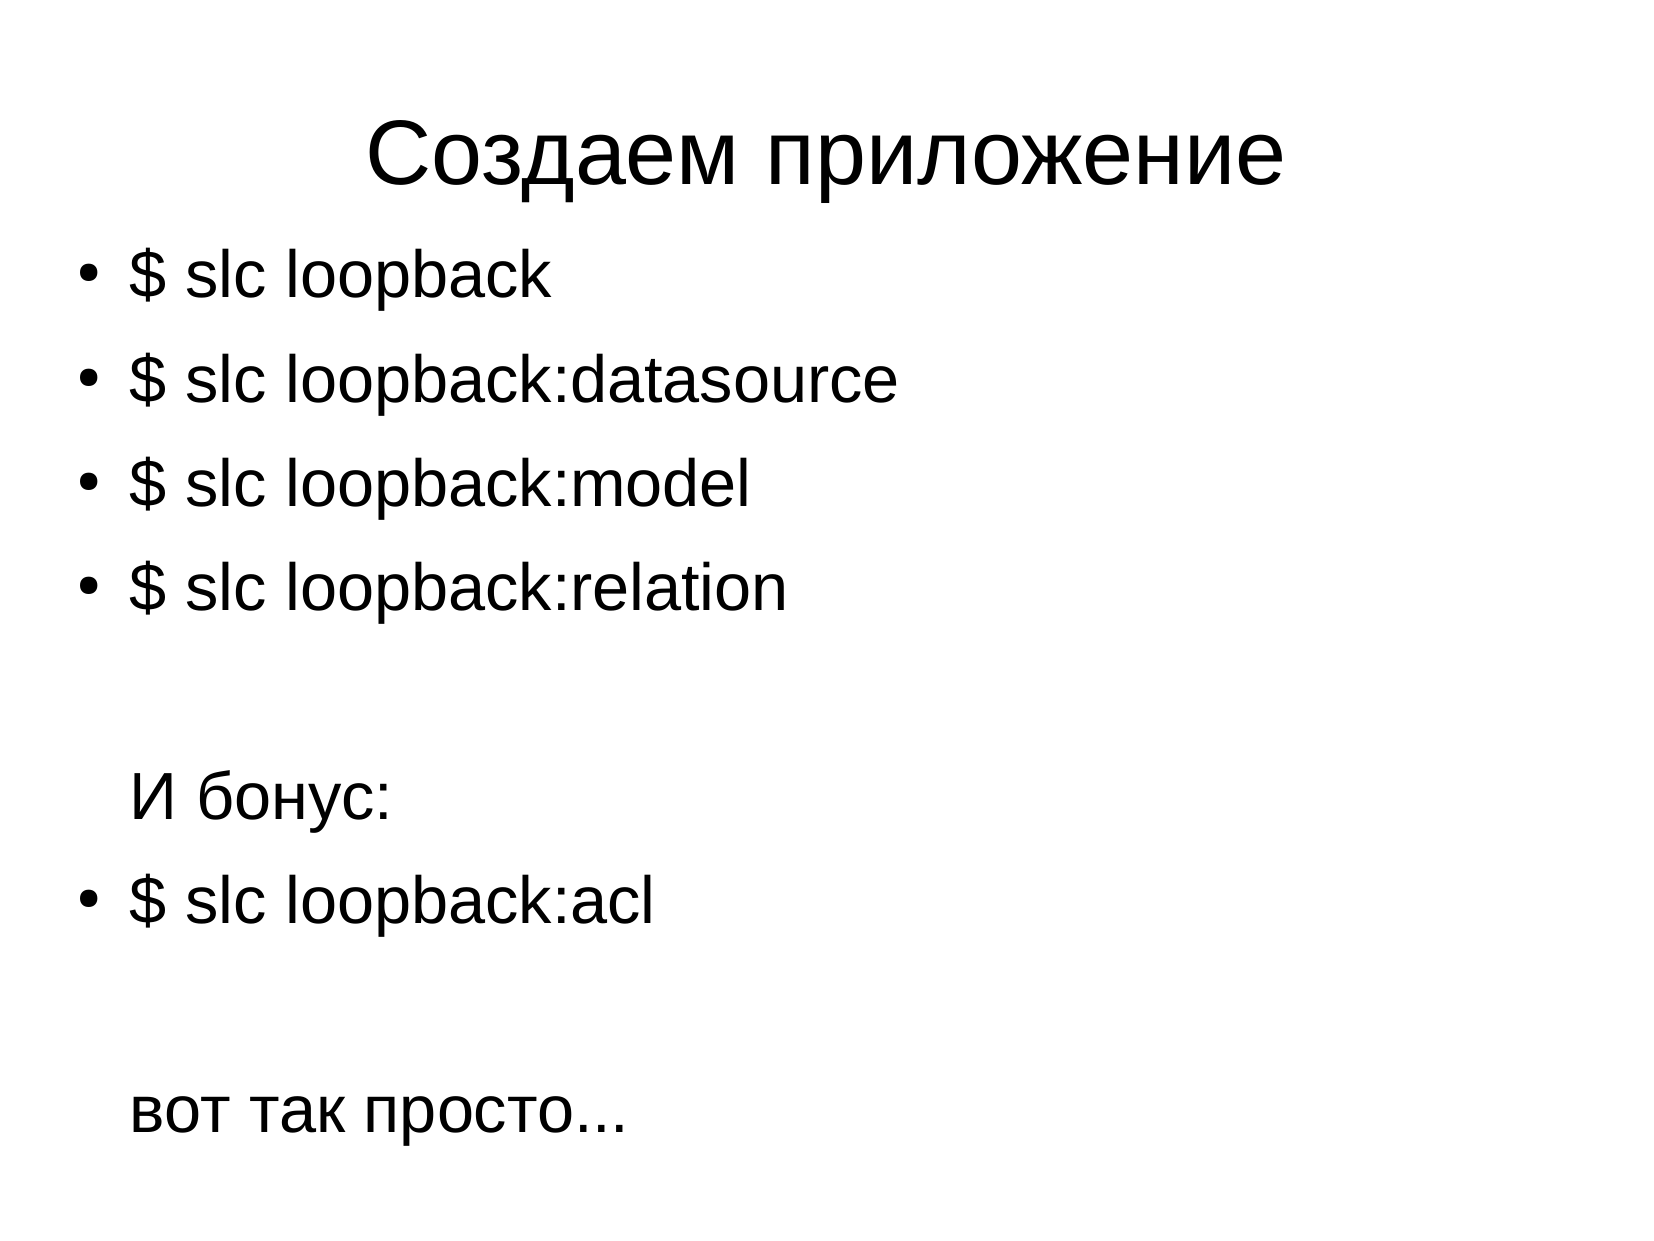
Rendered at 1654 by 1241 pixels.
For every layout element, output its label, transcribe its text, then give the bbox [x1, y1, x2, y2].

list $ slc loopback $ slc loopback:datasource $ slc loopback:model $ slc loopback:relation И бонус: $ slc loopback:acl вот так просто... [59, 237, 1548, 1193]
title Создаем приложение [82, 49, 1571, 257]
